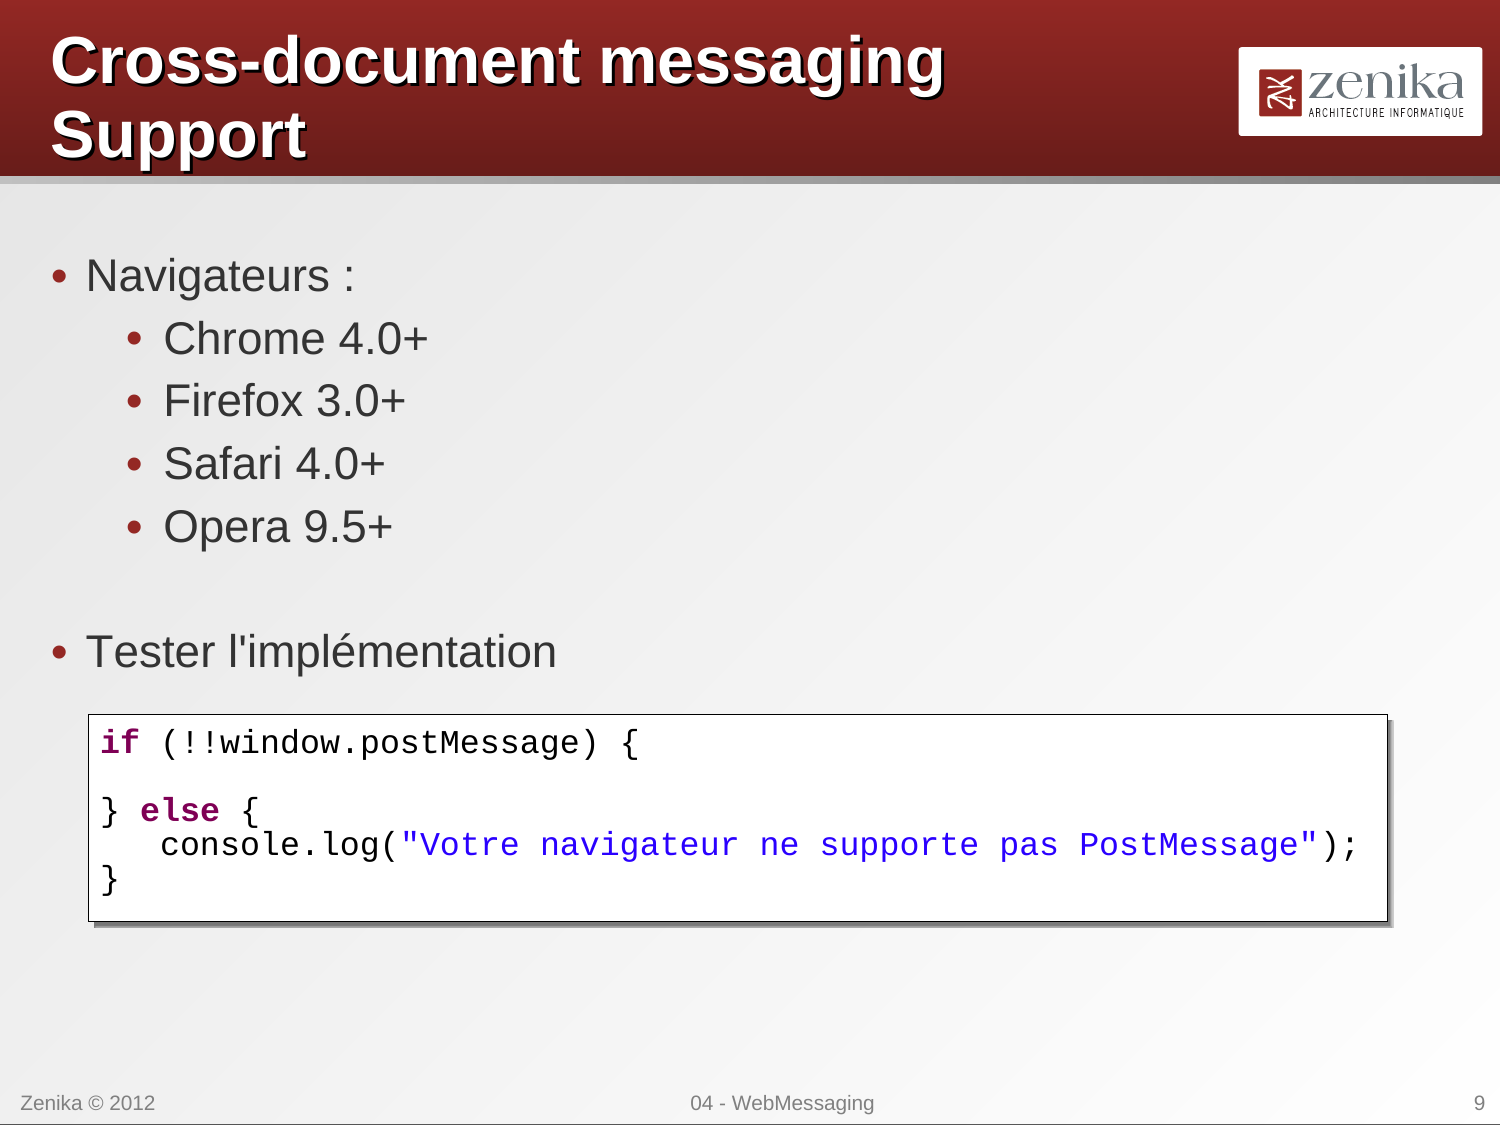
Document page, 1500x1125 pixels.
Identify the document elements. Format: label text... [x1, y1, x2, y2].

list Navigateurs : Chrome 4.0+ Firefox 3.0+ Safari 4.0+ Opera 9.5+ Tester l'implémentation [50, 249, 1435, 1079]
title Cross-document messaging Support [50, 15, 1206, 180]
picture [1257, 58, 1464, 125]
text_box if (!!window.postMessage) { } else { console.log("Votre navigateur ne supporte pas PostMessage"); } [88, 714, 1388, 922]
